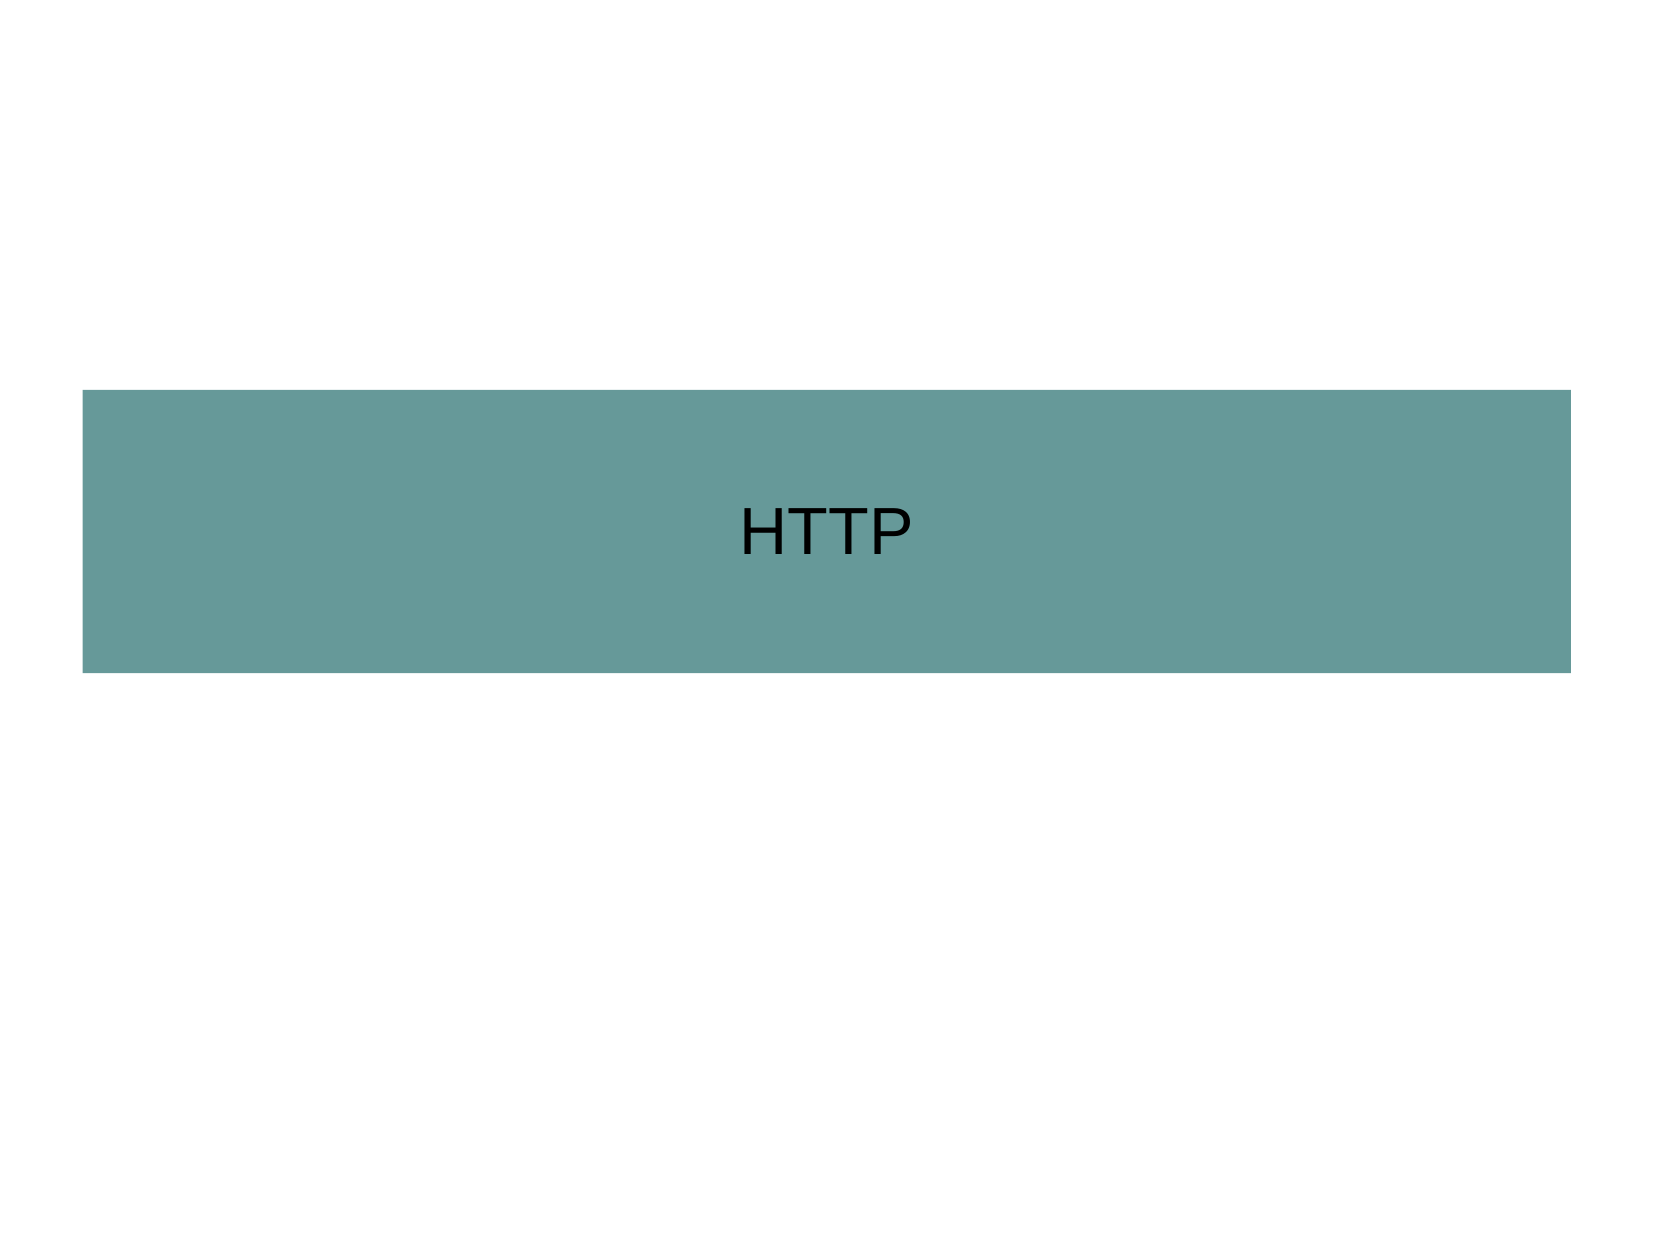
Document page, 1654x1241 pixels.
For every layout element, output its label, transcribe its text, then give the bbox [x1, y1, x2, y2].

subtitle HTTP [82, 389, 1571, 674]
